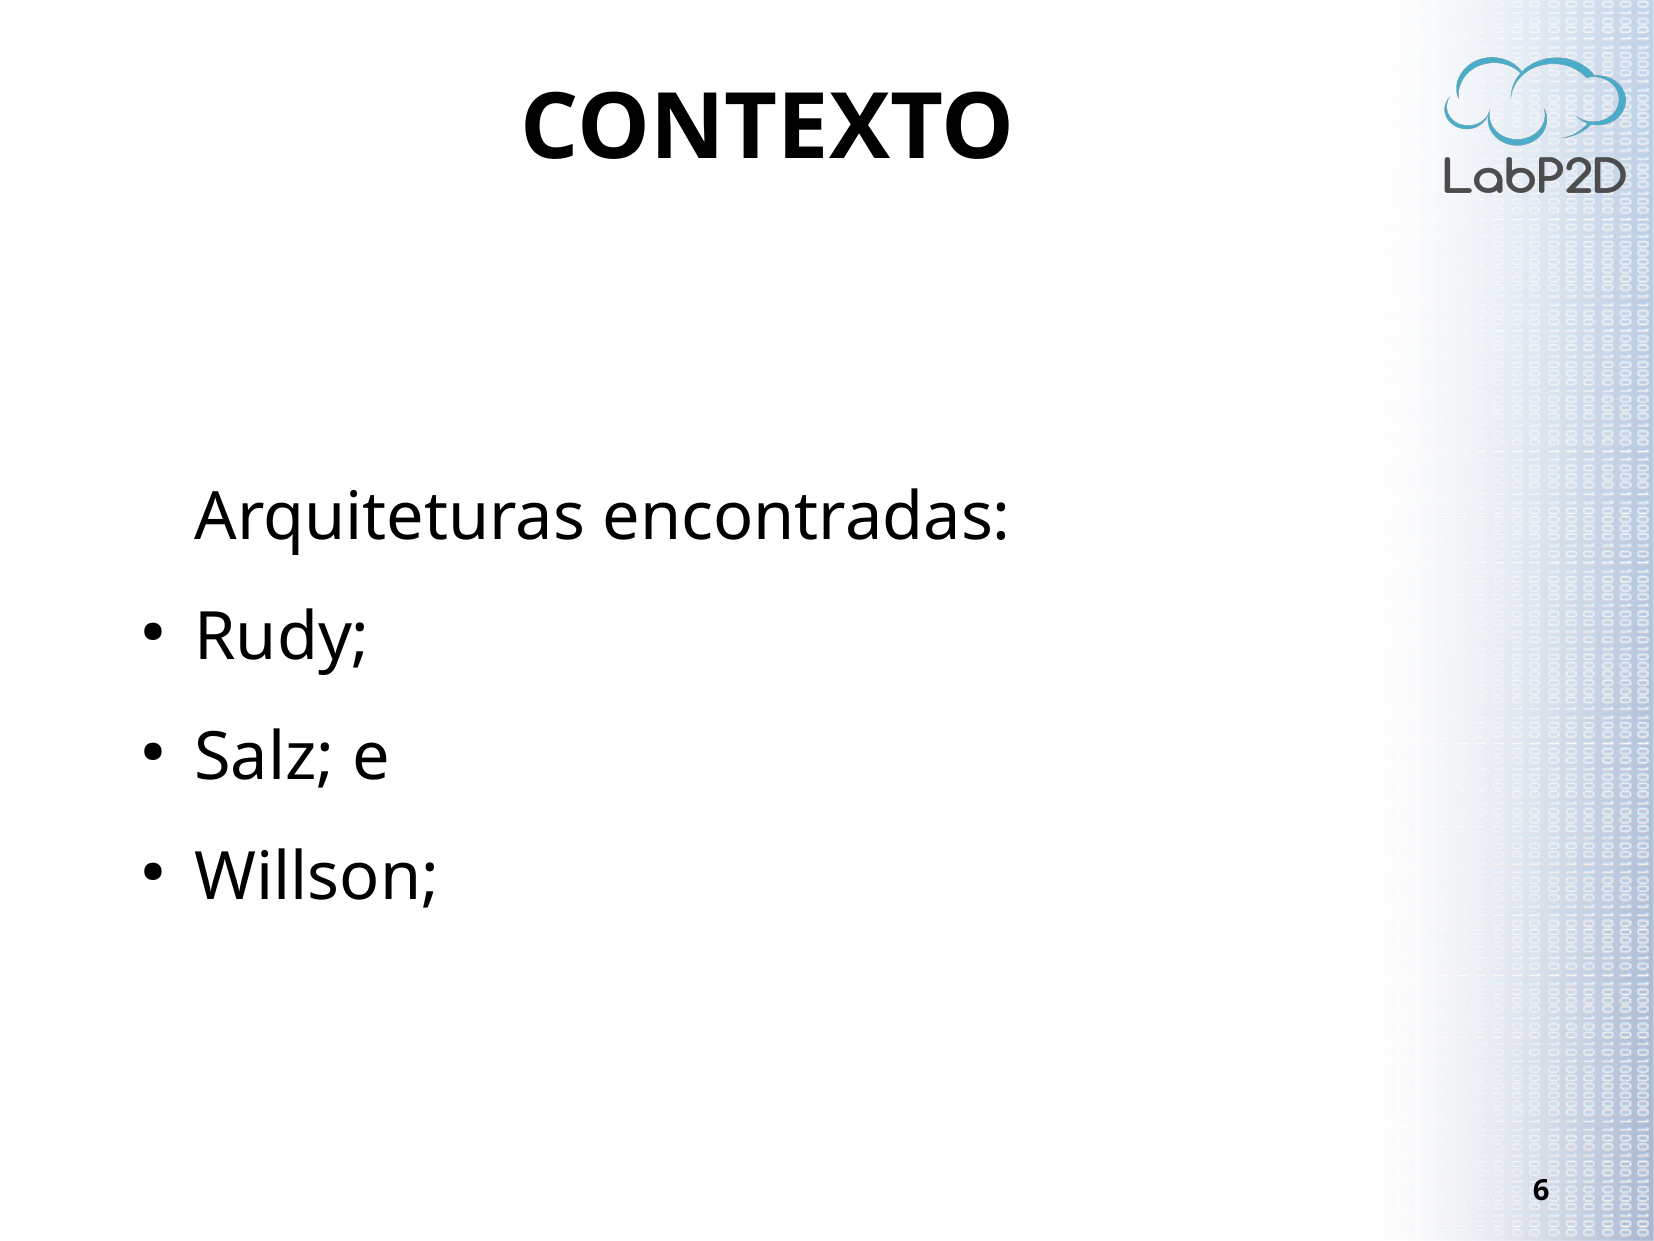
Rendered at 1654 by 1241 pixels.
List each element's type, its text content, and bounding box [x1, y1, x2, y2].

title CONTEXTO [82, 19, 1453, 227]
list Arquiteturas encontradas: Rudy; Salz; e Willson; [123, 271, 1406, 1116]
picture [1360, 1, 1654, 1240]
